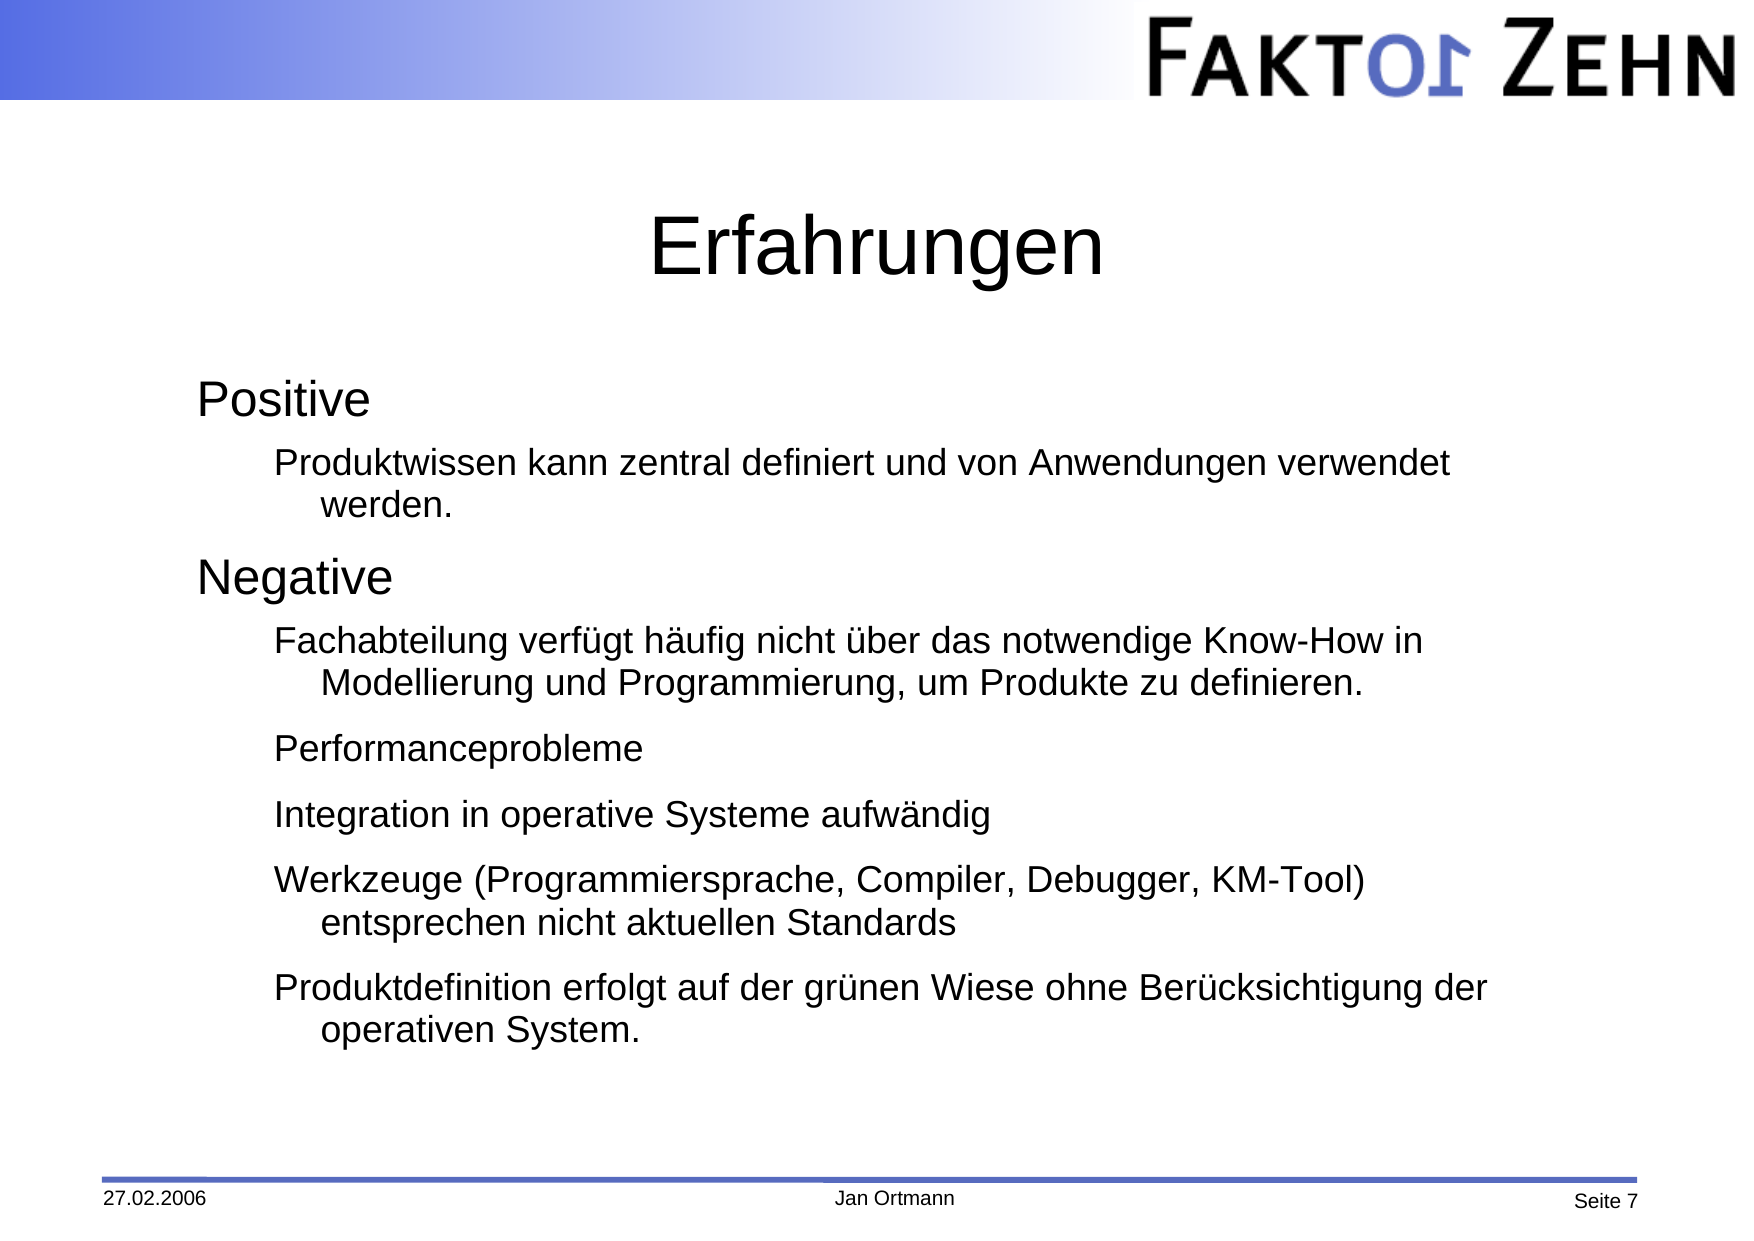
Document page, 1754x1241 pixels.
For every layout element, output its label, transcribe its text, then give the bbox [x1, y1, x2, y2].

title Erfahrungen [179, 142, 1576, 349]
picture [1133, 2, 1749, 105]
list Positive Produktwissen kann zentral definiert und von Anwendungen verwendet werden. Negative Fachabteilung verfügt häufig nicht über das notwendige Know-How in Modellierung und Programmierung, um Produkte zu definieren. Performanceprobleme Integration in operative Systeme aufwändig Werkzeuge (Programmiersprache, Compiler, Debugger, KM-Tool) entsprechen nicht aktuellen Standards Produktdefinition erfolgt auf der grünen Wiese ohne Berücksichtigung der operativen System. [179, 371, 1576, 1078]
